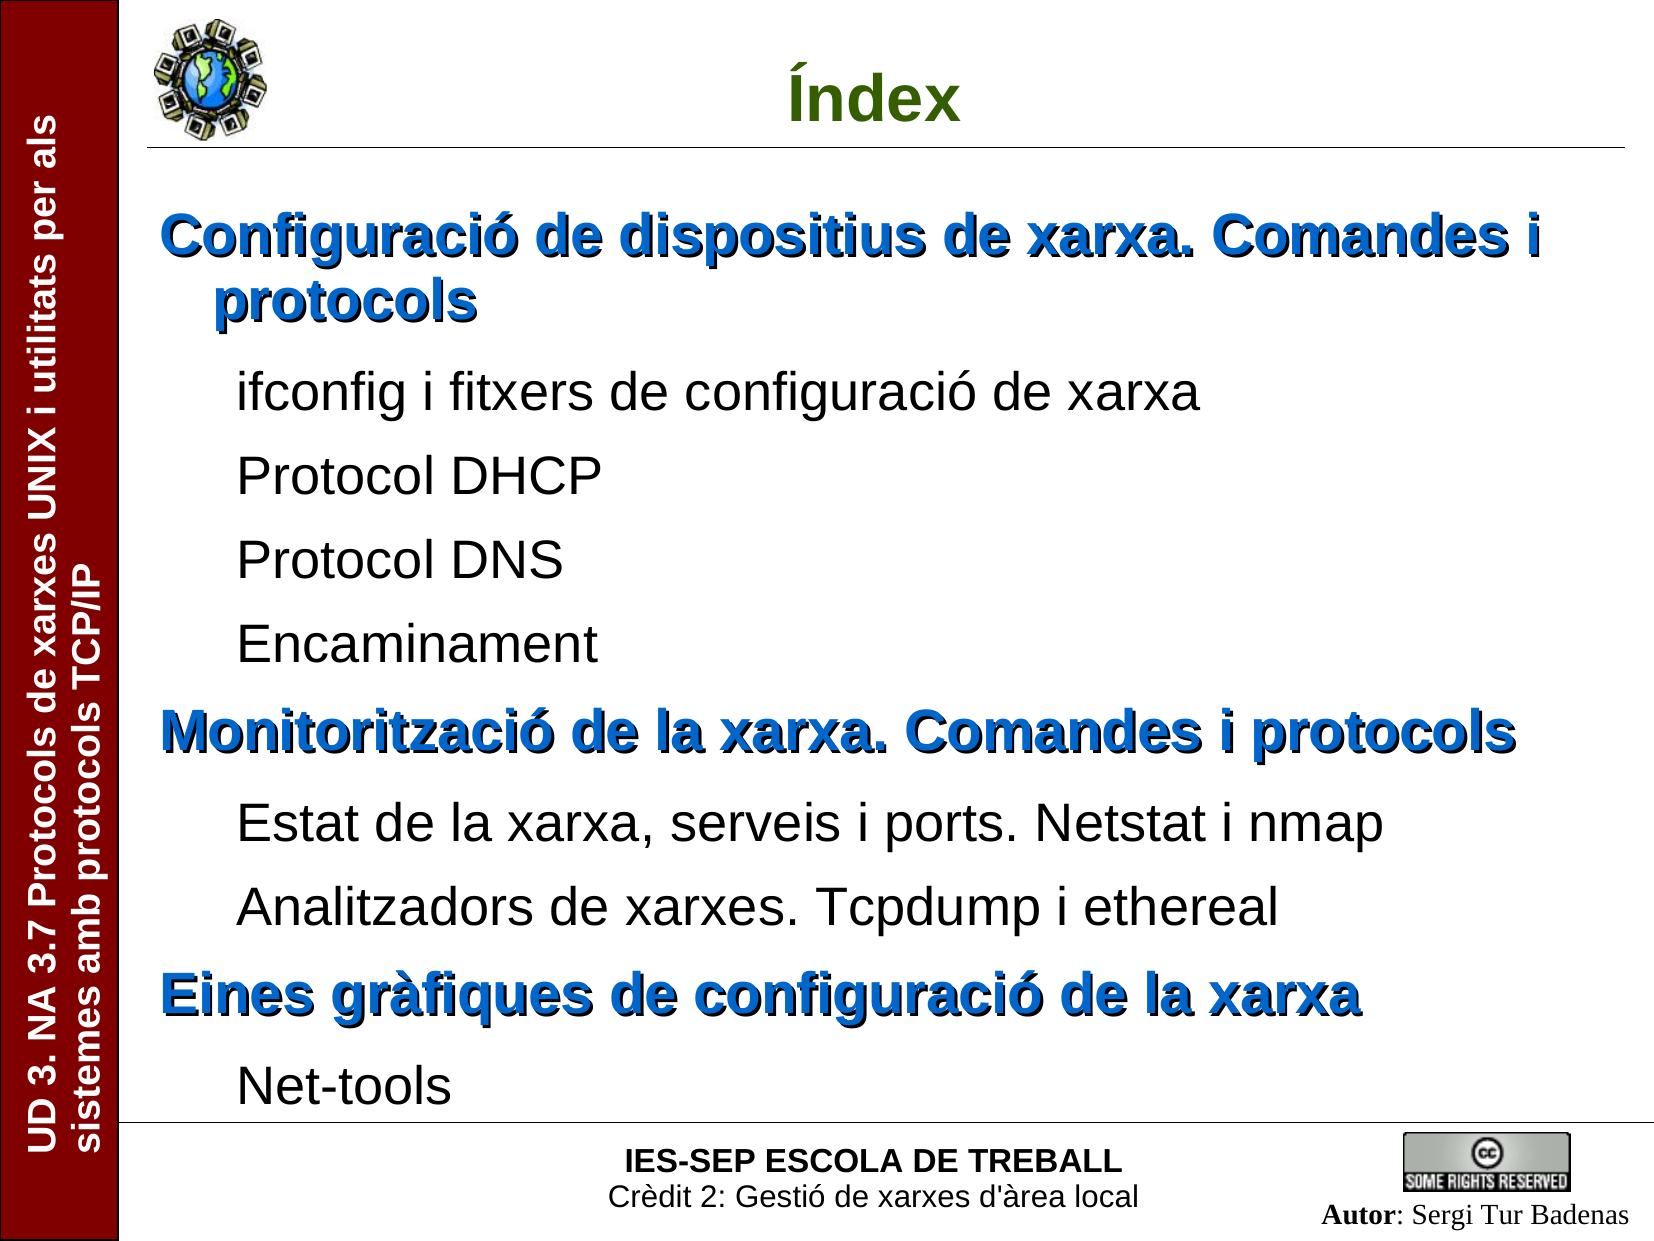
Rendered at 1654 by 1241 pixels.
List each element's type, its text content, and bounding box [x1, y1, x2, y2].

title Índex [129, 49, 1619, 148]
picture [154, 19, 268, 49]
picture [1403, 1132, 1571, 1192]
list Configuració de dispositius de xarxa. Comandes i protocols ifconfig i fitxers de configuració de xarxa Protocol DHCP Protocol DNS Encaminament Monitorització de la xarxa. Comandes i protocols Estat de la xarxa, serveis i ports. Netstat i nmap Analitzadors de xarxes. Tcpdump i ethereal Eines gràfiques de configuració de la xarxa Net-tools [141, 201, 1630, 1116]
